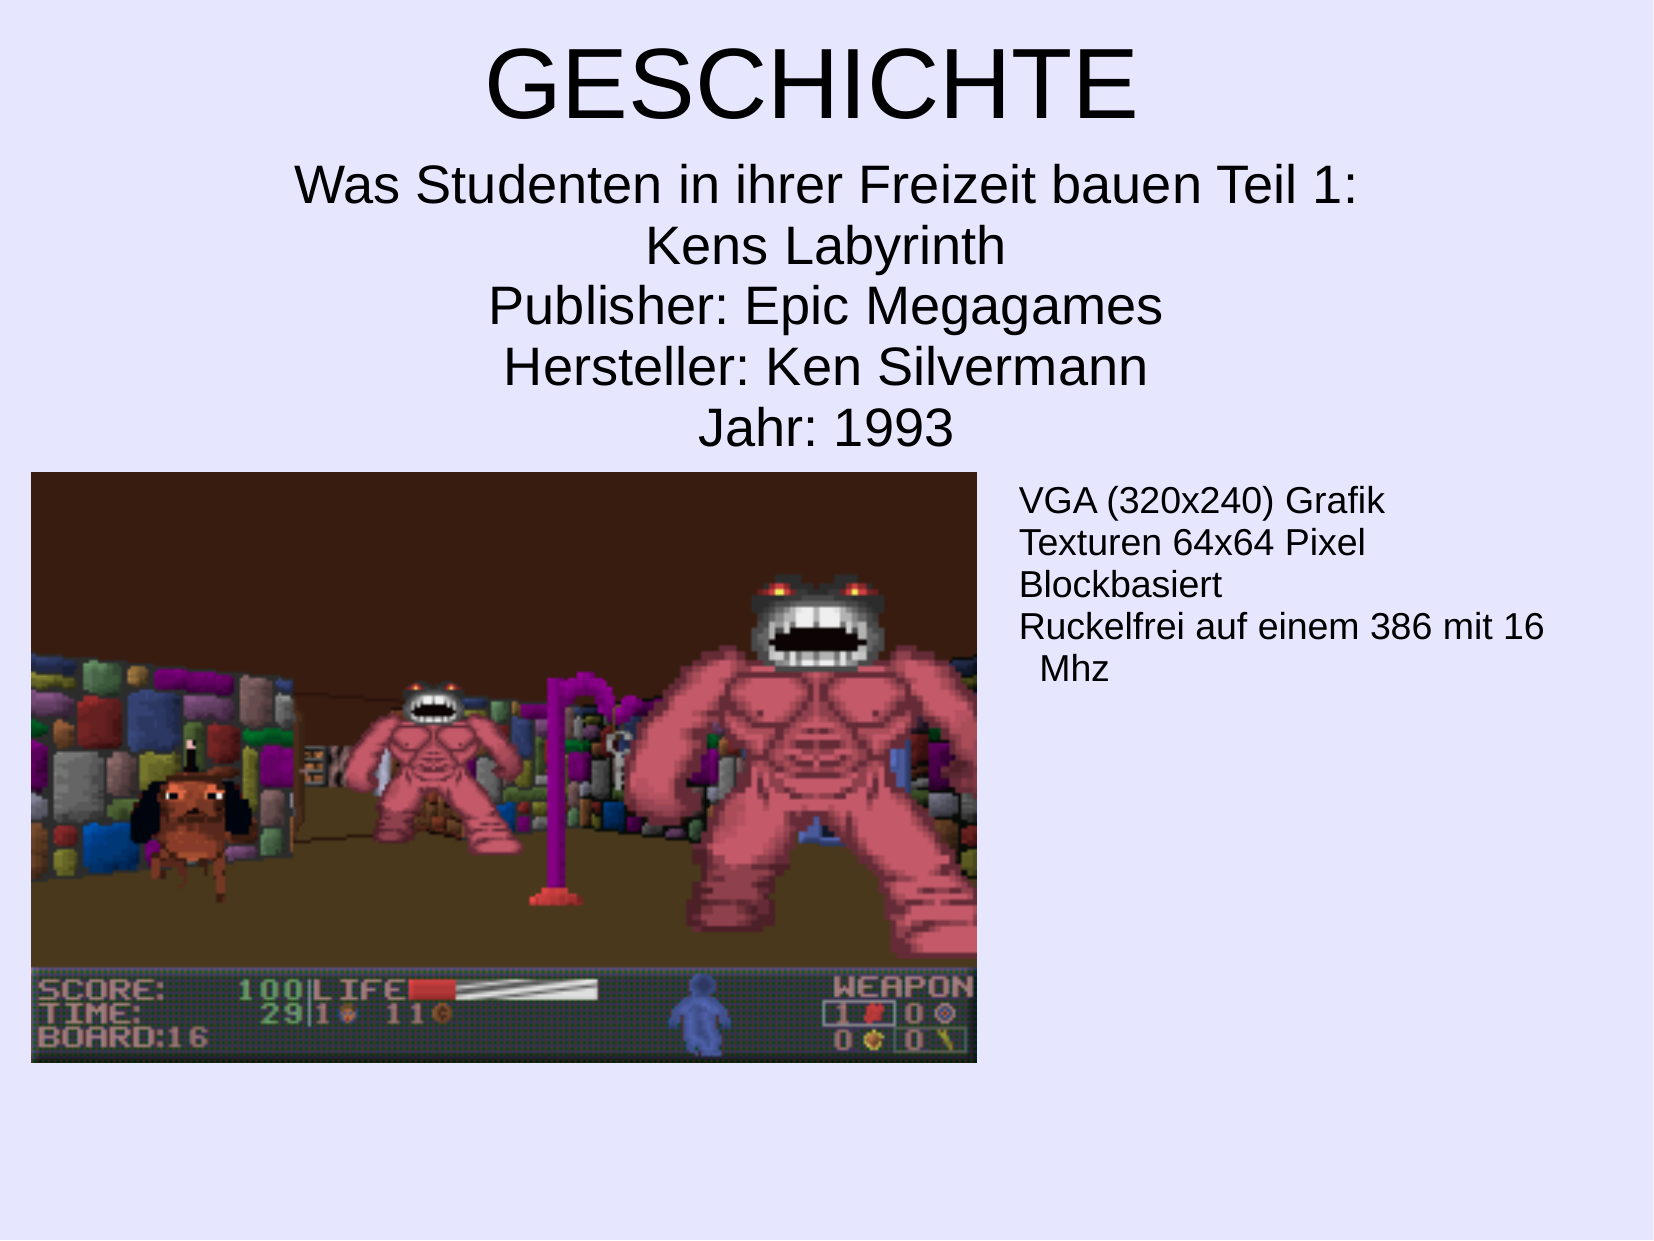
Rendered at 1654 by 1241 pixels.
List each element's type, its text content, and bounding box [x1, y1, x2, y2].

text_box VGA (320x240) Grafik Texturen 64x64 Pixel Blockbasiert Ruckelfrei auf einem 386 mit 16 Mhz [1003, 472, 1625, 698]
text_box GESCHICHTE [442, 21, 1182, 147]
picture [31, 472, 977, 1063]
text_box Was Studenten in ihrer Freizeit bauen Teil 1: Kens Labyrinth Publisher: Epic Megagames Hersteller: Ken Silvermann Jahr: 1993 [0, 147, 1654, 466]
